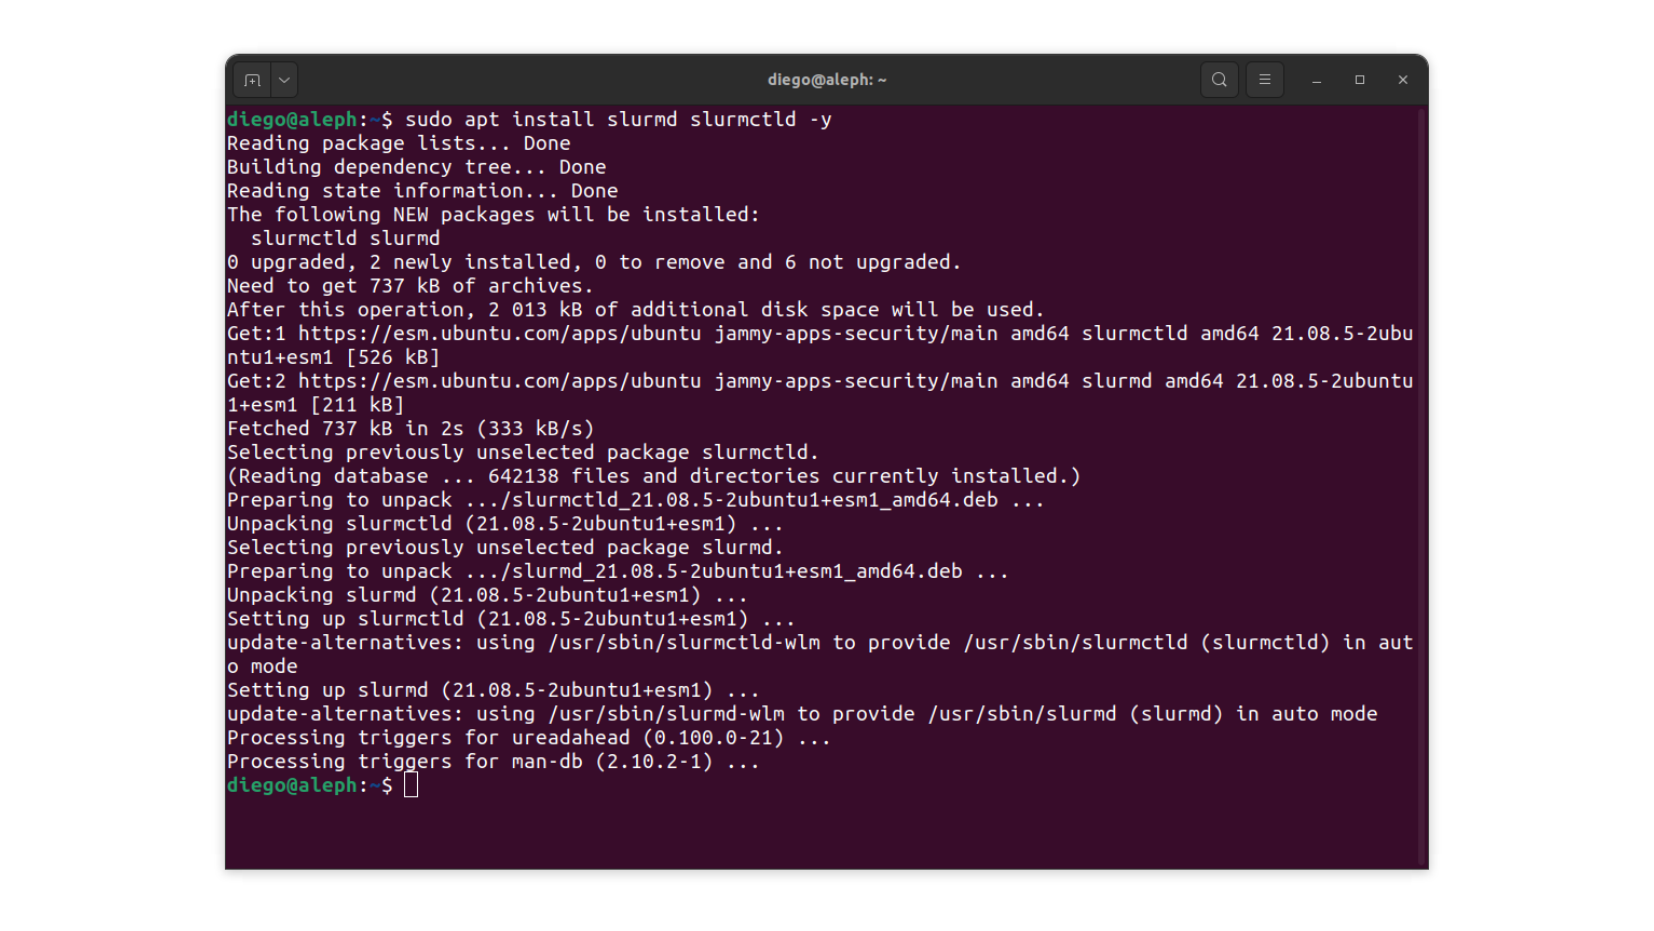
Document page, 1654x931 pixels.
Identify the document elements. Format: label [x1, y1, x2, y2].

picture [198, 30, 1456, 900]
